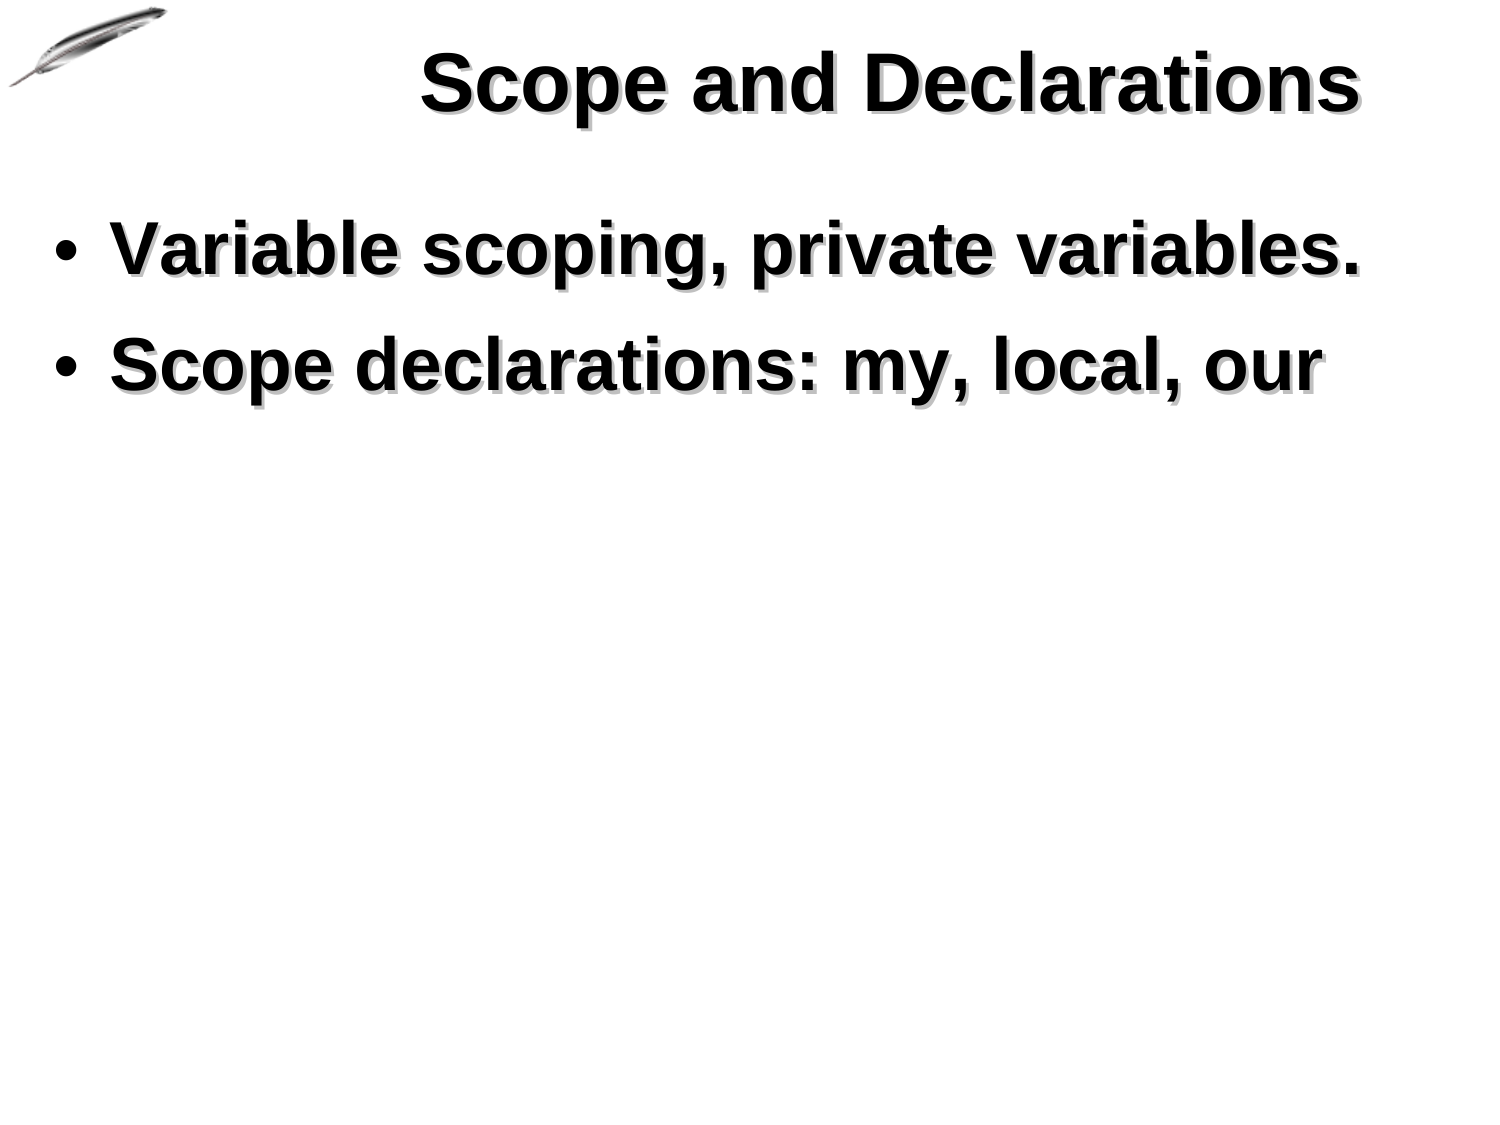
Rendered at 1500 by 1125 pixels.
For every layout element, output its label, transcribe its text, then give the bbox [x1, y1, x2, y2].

title Scope and Declarations [419, 0, 1459, 176]
picture [5, 5, 173, 89]
list Variable scoping, private variables. Scope declarations: my, local, our [53, 207, 1447, 1084]
